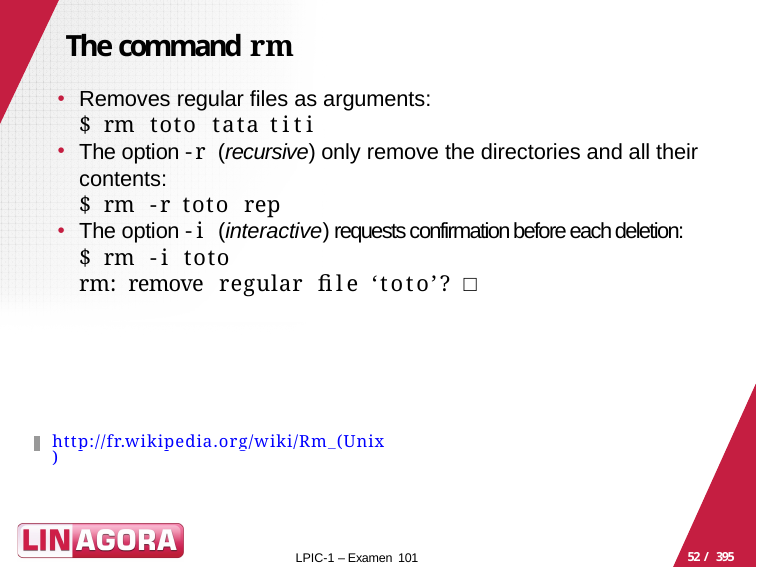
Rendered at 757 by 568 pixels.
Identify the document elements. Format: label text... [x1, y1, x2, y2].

text_box http://fr.wikipedia.org/wiki/Rm_(Unix) [50, 430, 390, 453]
text_box <numéro> / 395 [683, 549, 747, 568]
picture [0, 0, 352, 352]
text_box LPIC-1 – Examen 101 [293, 549, 420, 568]
text_box The command rm [63, 26, 697, 84]
text_box Removes regular files as arguments: $ rm toto tata titi The option -r (recursive) only remove the directories and all their contents: $ rm -r toto rep The option -i (interactive) requests confirmation before each deletion: $ rm -i toto rm: remove regular file ‘toto’? □ [55, 84, 708, 378]
text_box [17, 520, 184, 562]
